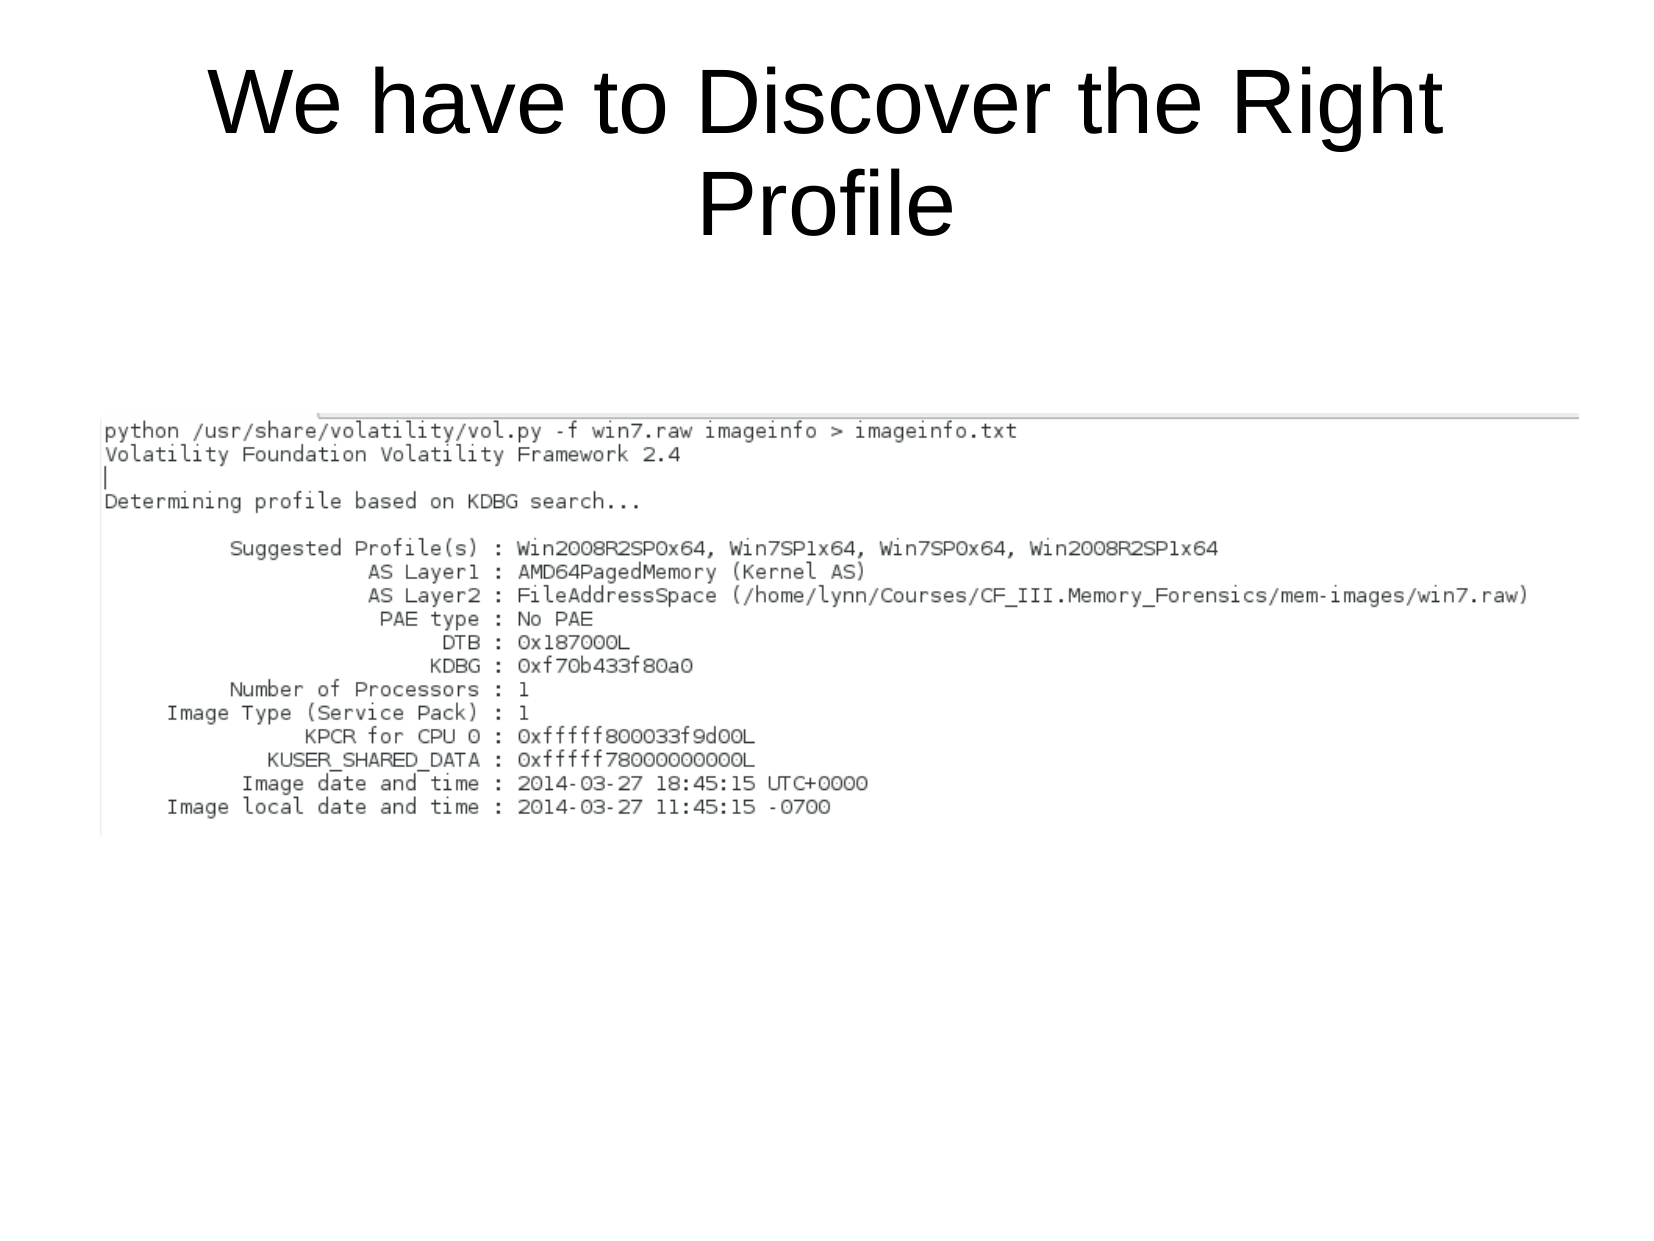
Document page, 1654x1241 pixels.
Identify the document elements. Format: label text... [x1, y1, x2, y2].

picture [100, 413, 1579, 836]
title We have to Discover the Right Profile [82, 49, 1571, 257]
